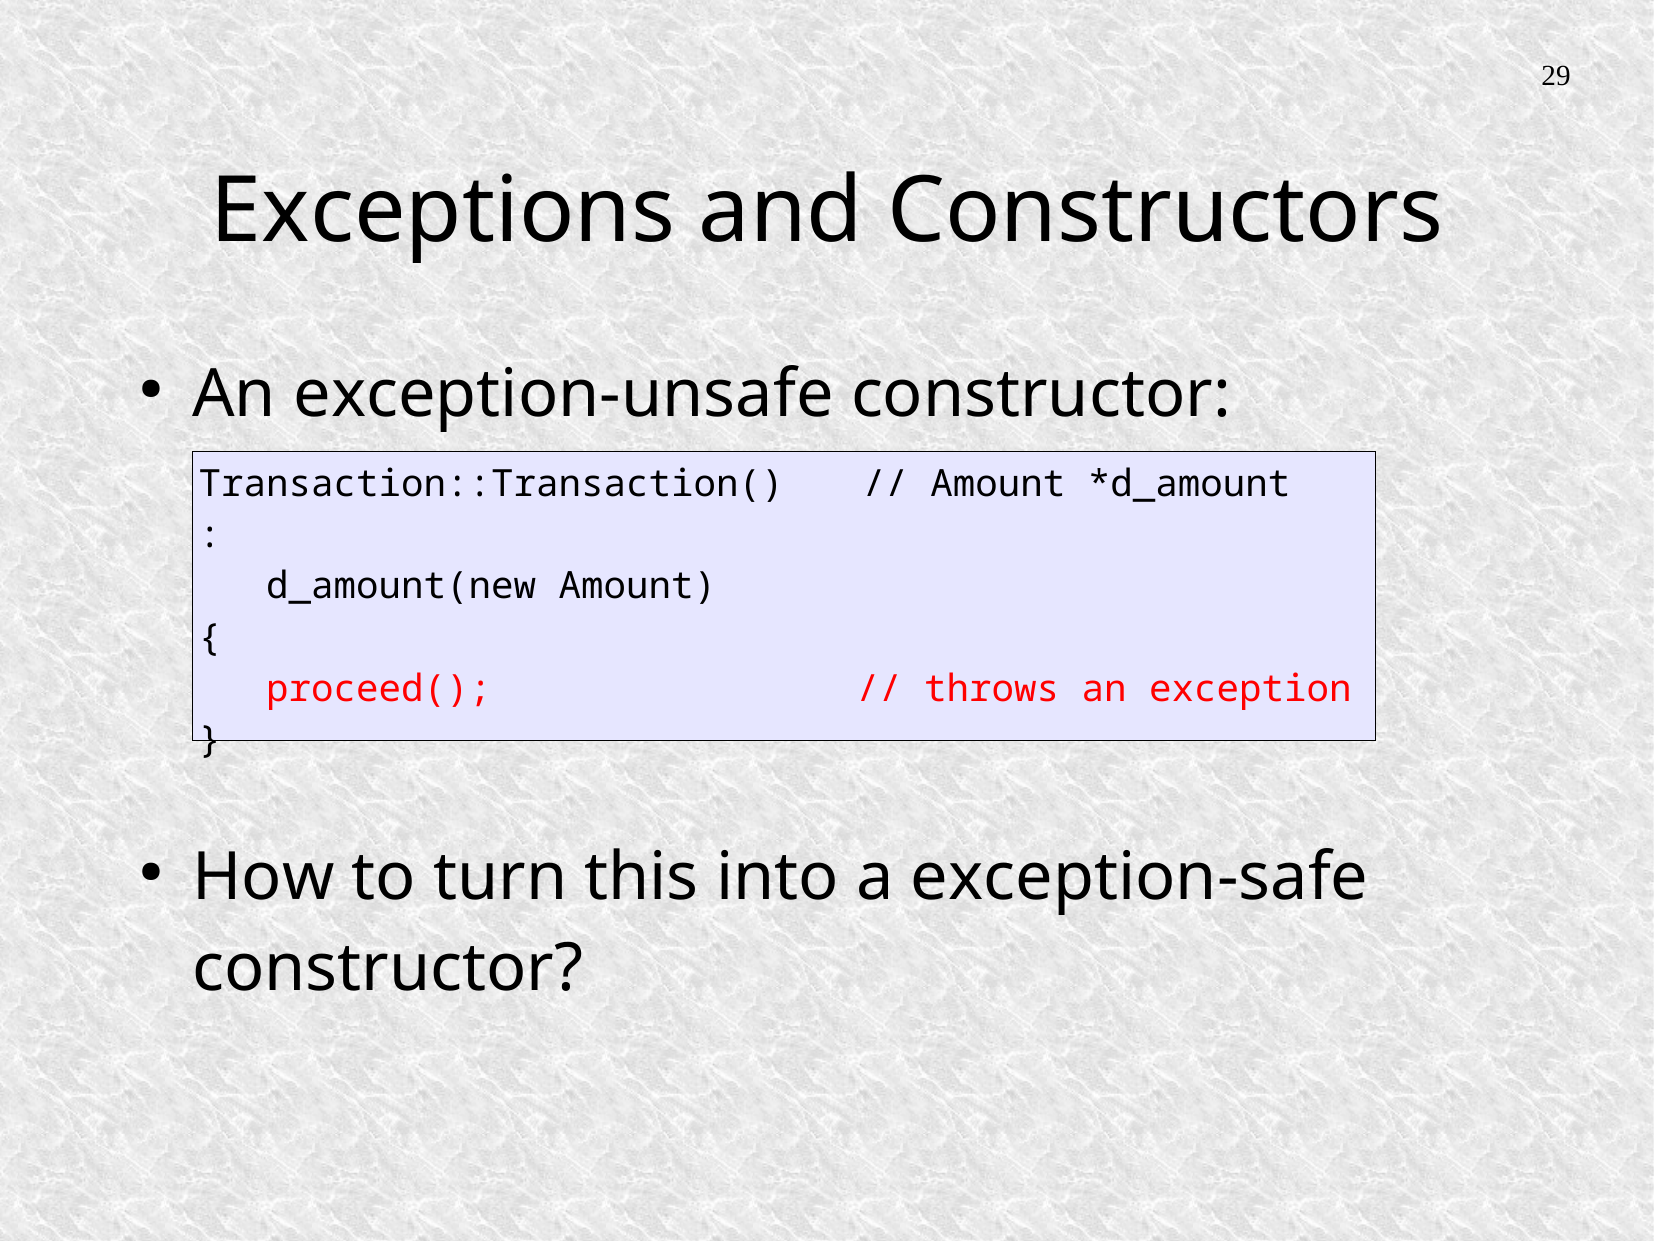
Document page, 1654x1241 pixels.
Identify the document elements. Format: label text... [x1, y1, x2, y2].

picture [0, 0, 1654, 1241]
title Exceptions and Constructors [121, 102, 1534, 311]
text_box Transaction::Transaction() // Amount *d_amount : d_amount(new Amount) { proceed(); // throws an exception } [198, 456, 1352, 729]
list An exception-unsafe constructor: How to turn this into a exception-safe constructor? [121, 344, 1534, 1127]
